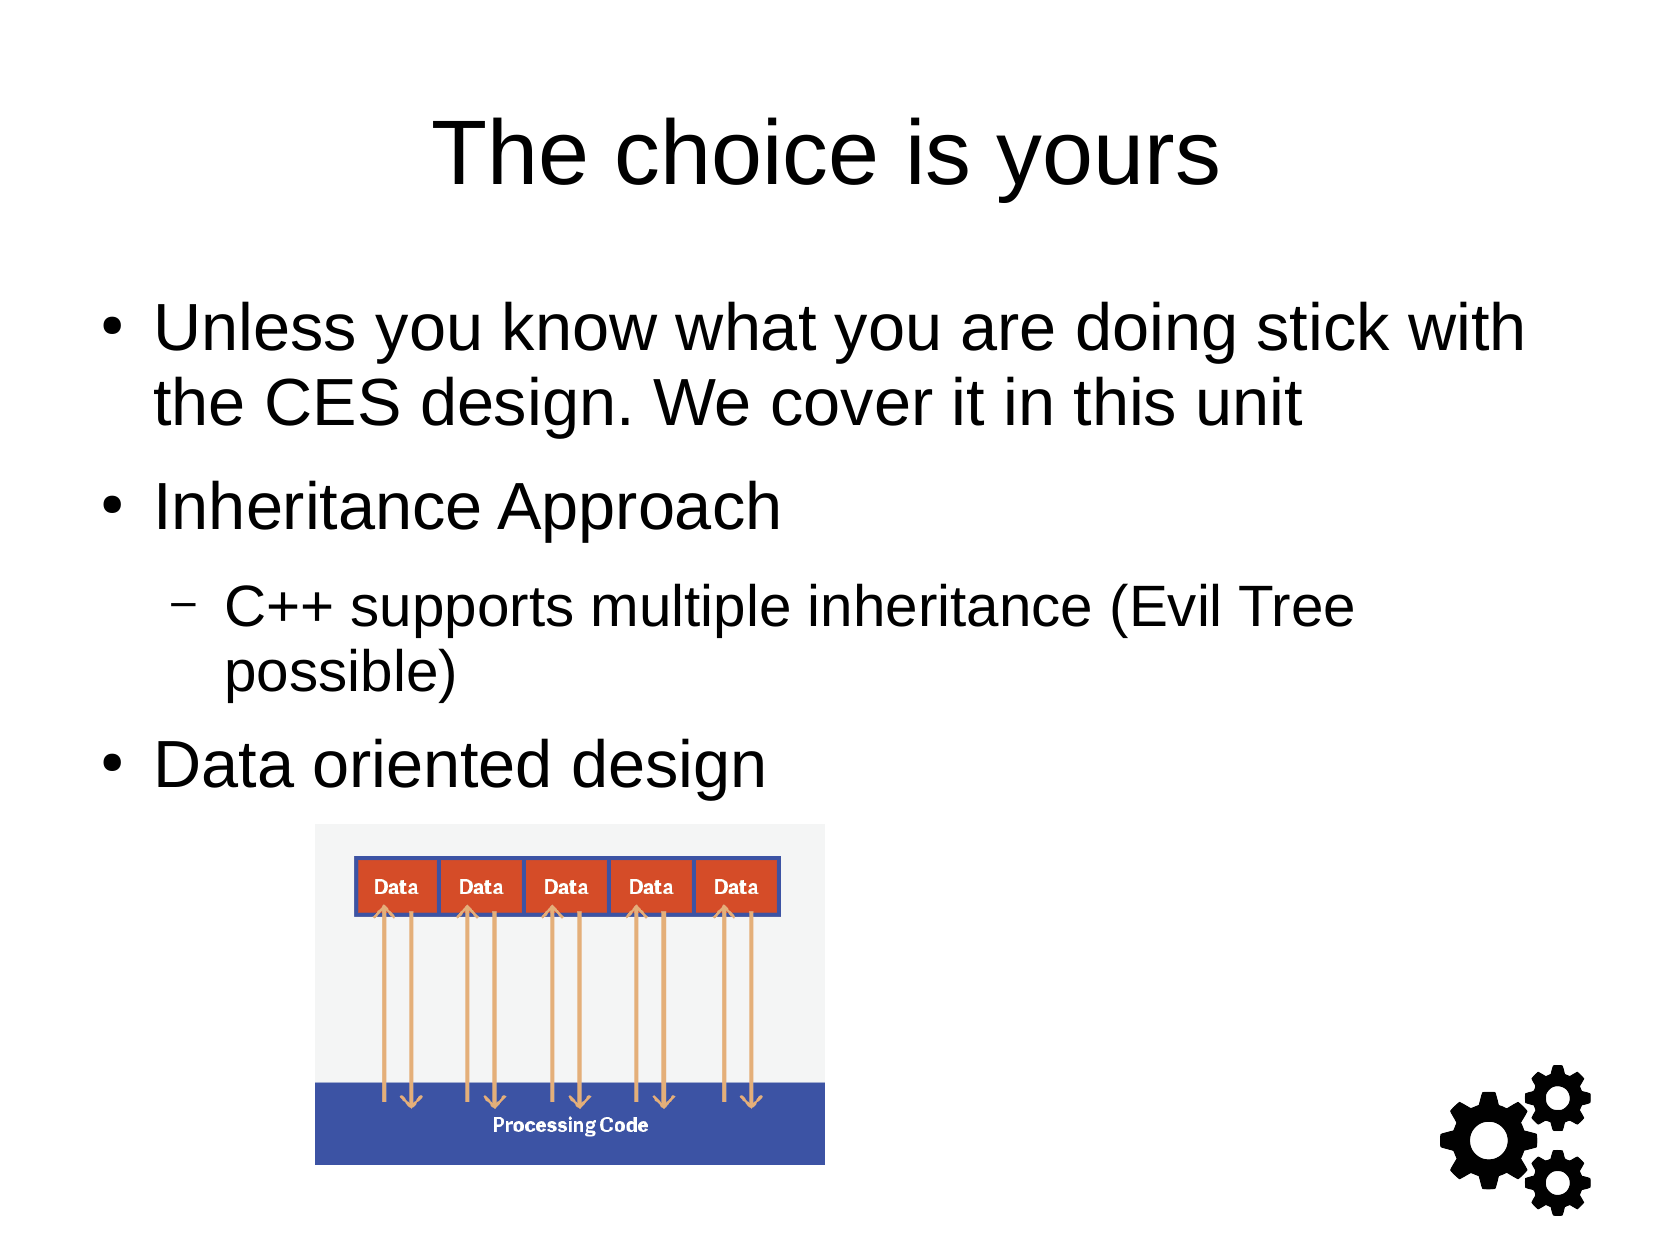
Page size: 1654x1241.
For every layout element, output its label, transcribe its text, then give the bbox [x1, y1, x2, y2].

picture [1440, 1065, 1591, 1216]
picture [315, 824, 825, 1165]
list Unless you know what you are doing stick with the CES design. We cover it in this unit Inheritance Approach C++ supports multiple inheritance (Evil Tree possible) Data oriented design [82, 290, 1571, 1010]
title The choice is yours [82, 49, 1571, 257]
